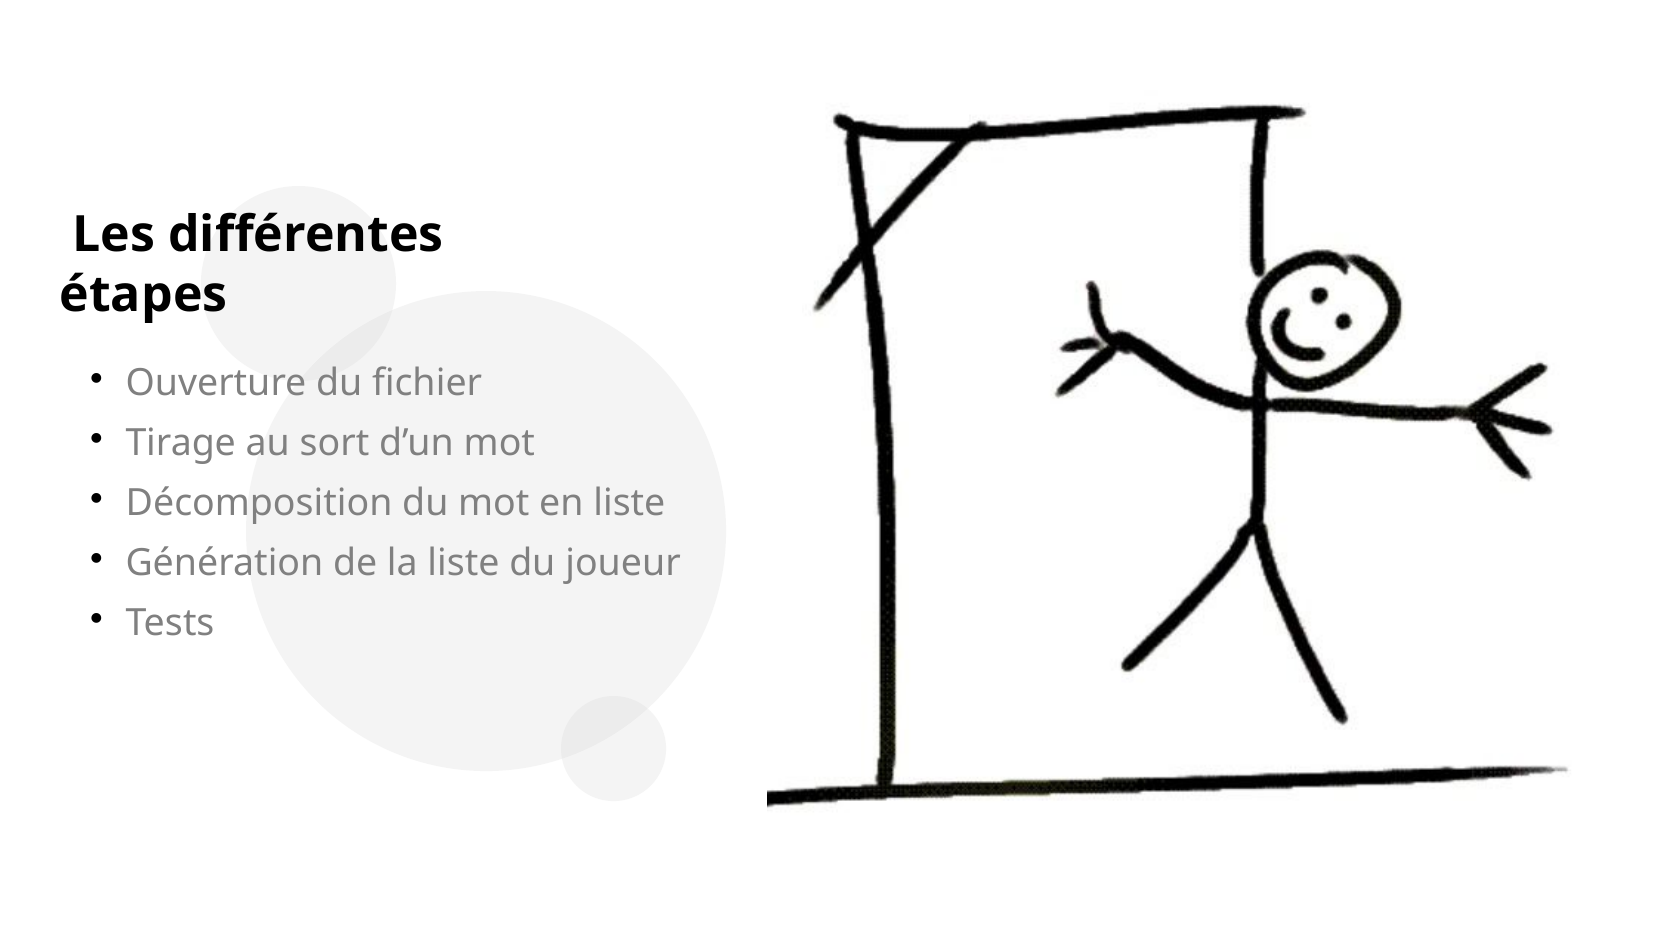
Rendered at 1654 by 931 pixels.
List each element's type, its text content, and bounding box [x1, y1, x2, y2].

text_box Ouverture du fichier Tirage au sort d’un mot Décomposition du mot en liste Génération de la liste du joueur Tests [75, 350, 767, 680]
picture [767, 44, 1654, 931]
text_box Les différentes étapes [44, 193, 600, 259]
